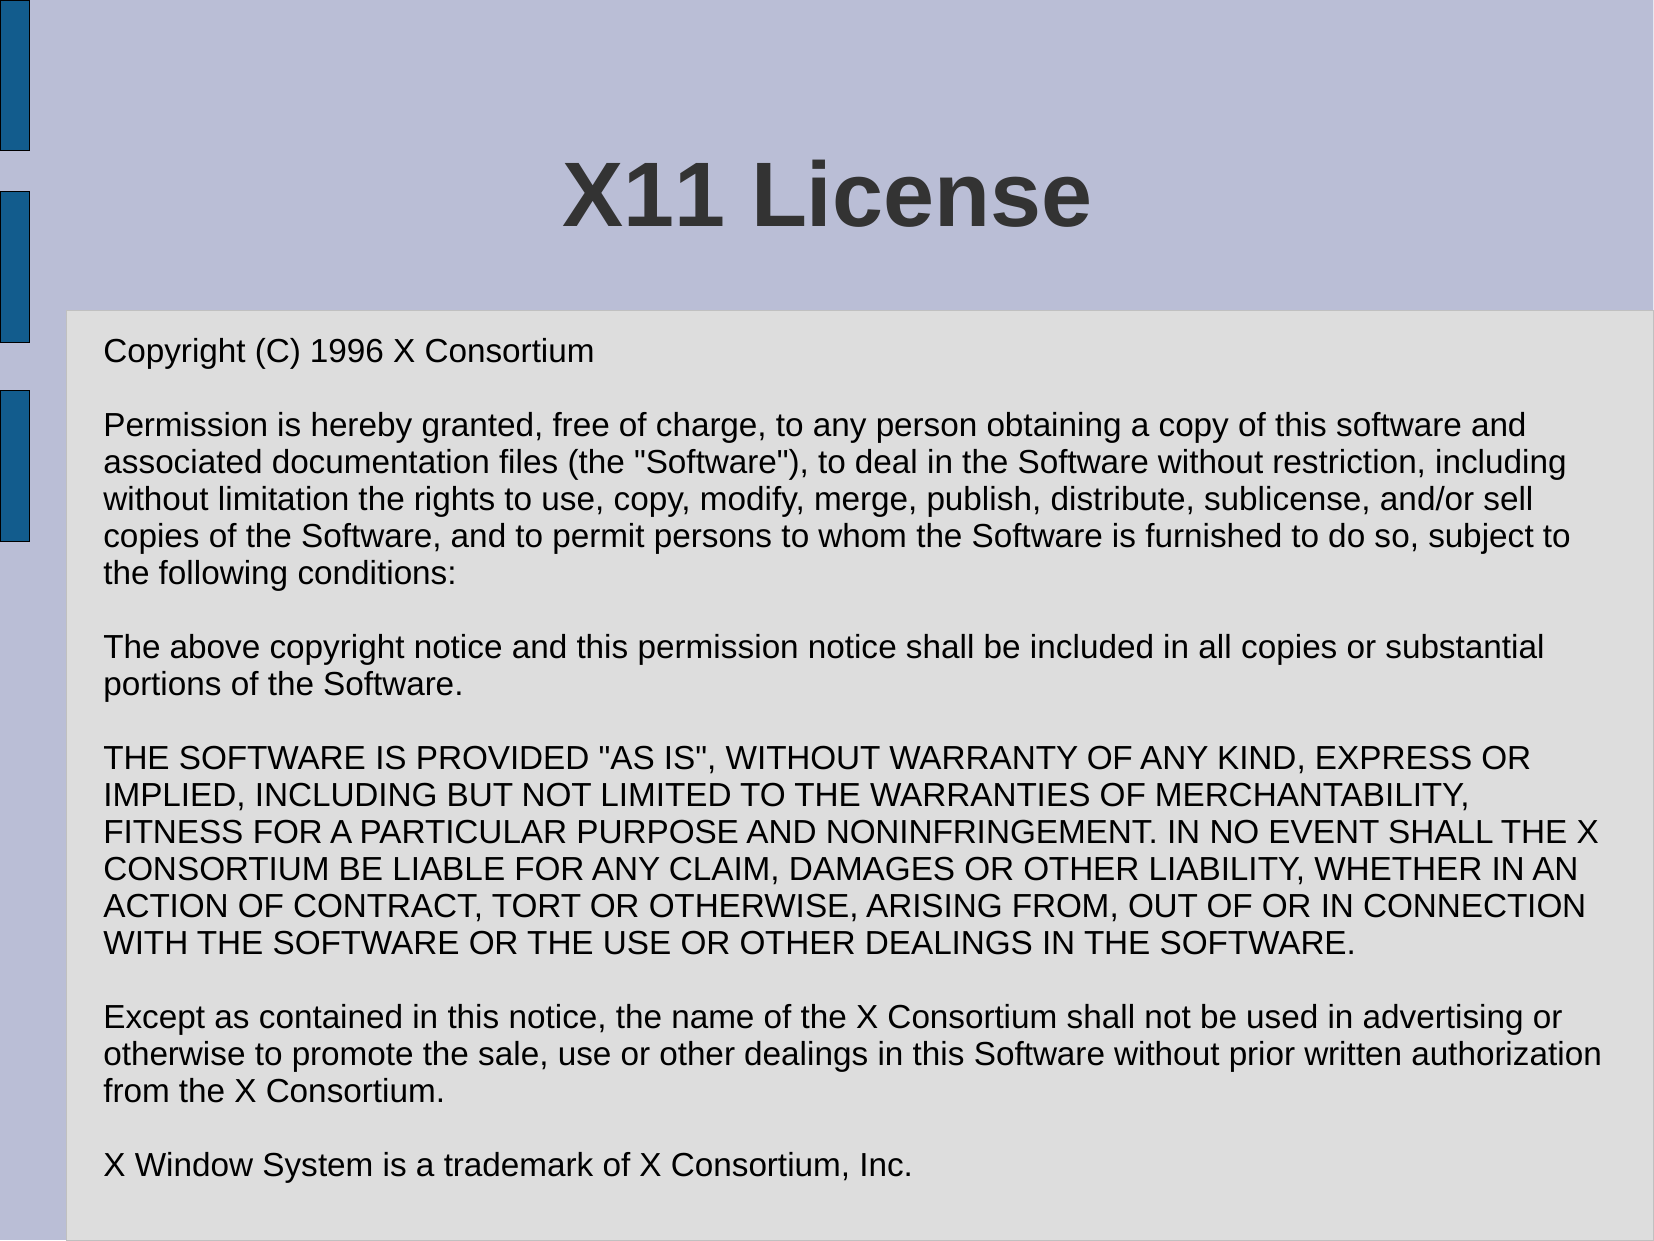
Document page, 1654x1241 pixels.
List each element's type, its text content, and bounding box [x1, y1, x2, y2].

title X11 License [121, 98, 1534, 291]
text_box Copyright (C) 1996 X Consortium Permission is hereby granted, free of charge, to any person obtaining a copy of this software and associated documentation files (the "Software"), to deal in the Software without restriction, including without limitation the rights to use, copy, modify, merge, publish, distribute, sublicense, and/or sell copies of the Software, and to permit persons to whom the Software is furnished to do so, subject to the following conditions: The above copyright notice and this permission notice shall be included in all copies or substantial portions of the Software. THE SOFTWARE IS PROVIDED "AS IS", WITHOUT WARRANTY OF ANY KIND, EXPRESS OR IMPLIED, INCLUDING BUT NOT LIMITED TO THE WARRANTIES OF MERCHANTABILITY, FITNESS FOR A PARTICULAR PURPOSE AND NONINFRINGEMENT. IN NO EVENT SHALL THE X CONSORTIUM BE LIABLE FOR ANY CLAIM, DAMAGES OR OTHER LIABILITY, WHETHER IN AN ACTION OF CONTRACT, TORT OR OTHERWISE, ARISING FROM, OUT OF OR IN CONNECTION WITH THE SOFTWARE OR THE USE OR OTHER DEALINGS IN THE SOFTWARE. Except as contained in this notice, the name of the X Consortium shall not be used in advertising or otherwise to promote the sale, use or other dealings in this Software without prior written authorization from the X Consortium. X Window System is a trademark of X Consortium, Inc. [88, 324, 1625, 1192]
